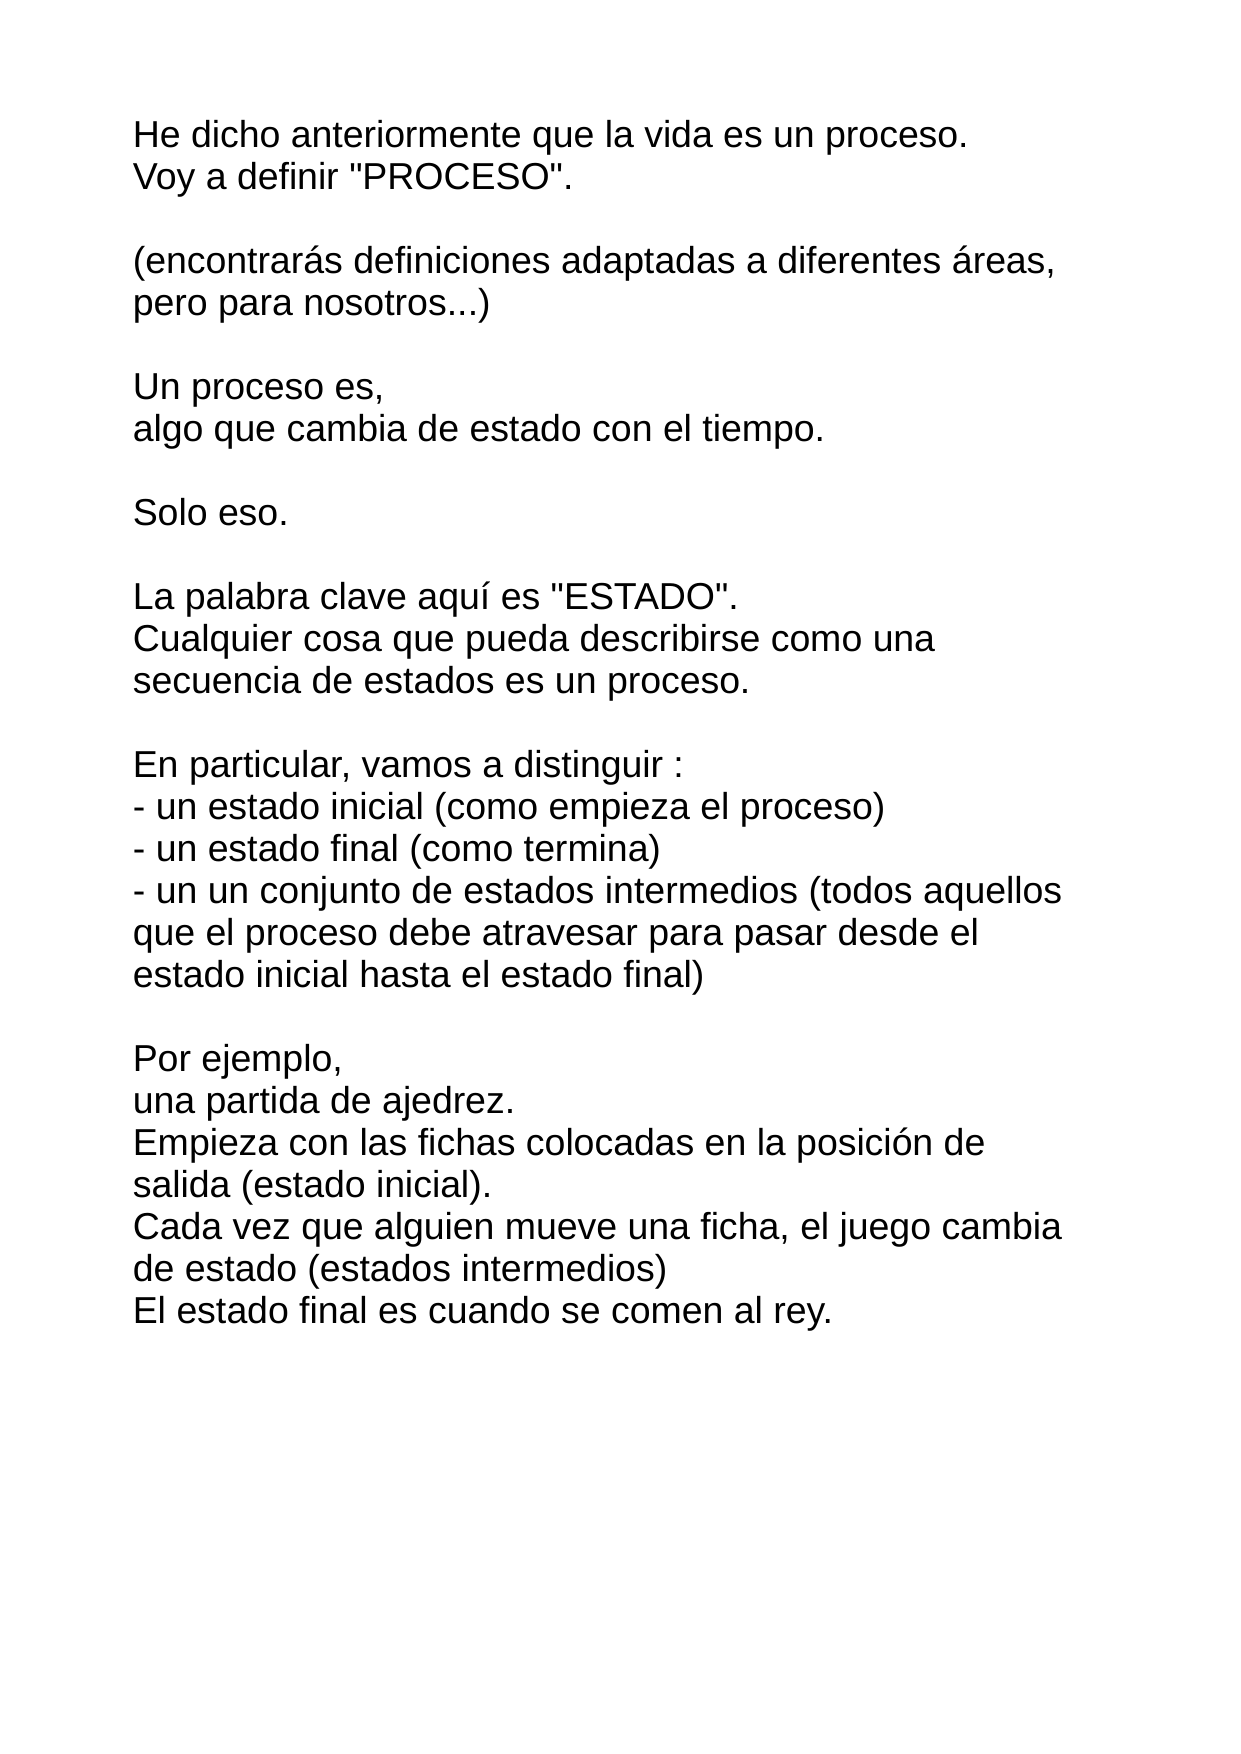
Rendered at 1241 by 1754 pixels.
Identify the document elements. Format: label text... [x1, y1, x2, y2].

text_box He dicho anteriormente que la vida es un proceso. Voy a definir "PROCESO". (encontrarás definiciones adaptadas a diferentes áreas, pero para nosotros...) Un proceso es, algo que cambia de estado con el tiempo. Solo eso. La palabra clave aquí es "ESTADO". Cualquier cosa que pueda describirse como una secuencia de estados es un proceso. En particular, vamos a distinguir : - un estado inicial (como empieza el proceso) - un estado final (como termina) - un un conjunto de estados intermedios (todos aquellos que el proceso debe atravesar para pasar desde el estado inicial hasta el estado final) Por ejemplo, una partida de ajedrez. Empieza con las fichas colocadas en la posición de salida (estado inicial). Cada vez que alguien mueve una ficha, el juego cambia de estado (estados intermedios) El estado final es cuando se comen al rey. [118, 106, 1099, 1465]
